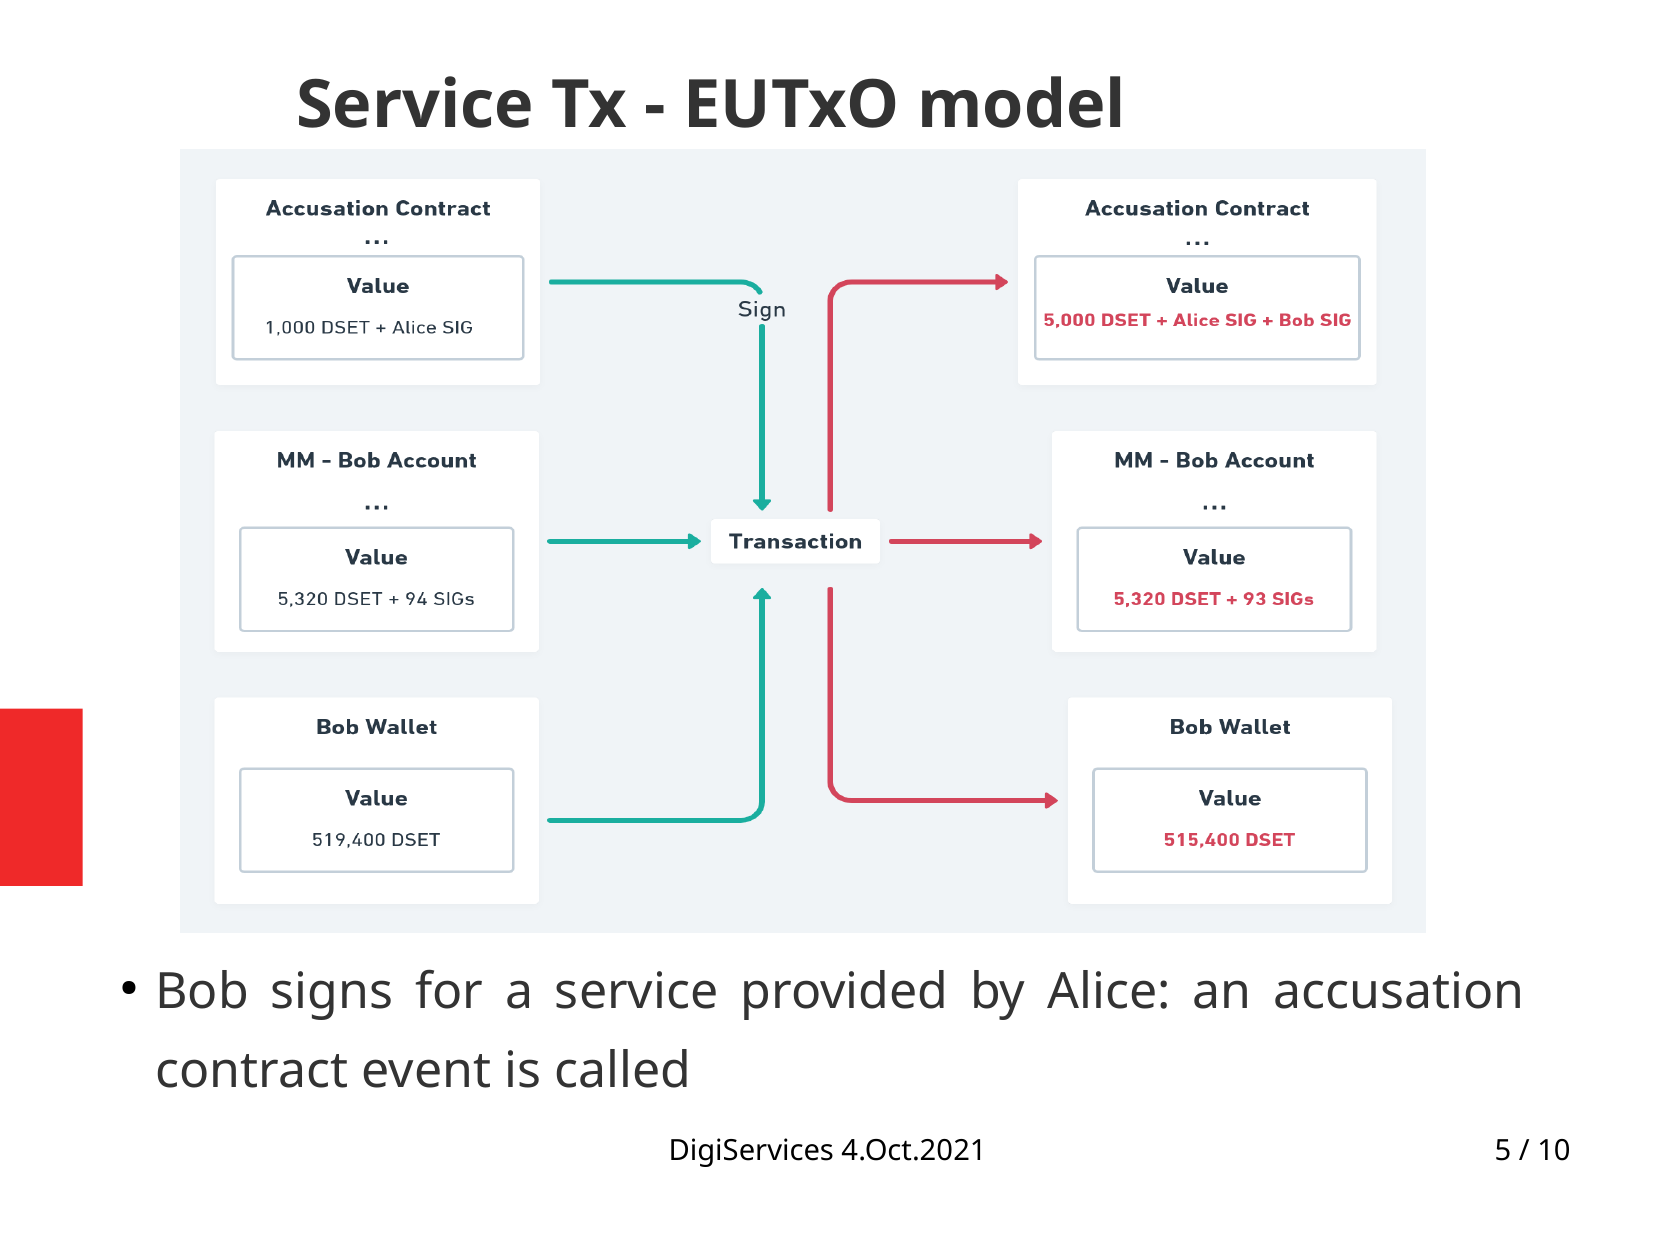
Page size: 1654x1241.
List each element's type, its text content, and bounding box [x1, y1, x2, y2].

list Bob signs for a service provided by Alice: an accusation contract event is called [120, 945, 1526, 1079]
picture [180, 149, 1426, 933]
title Service Tx - EUTxO model [270, 0, 1654, 207]
